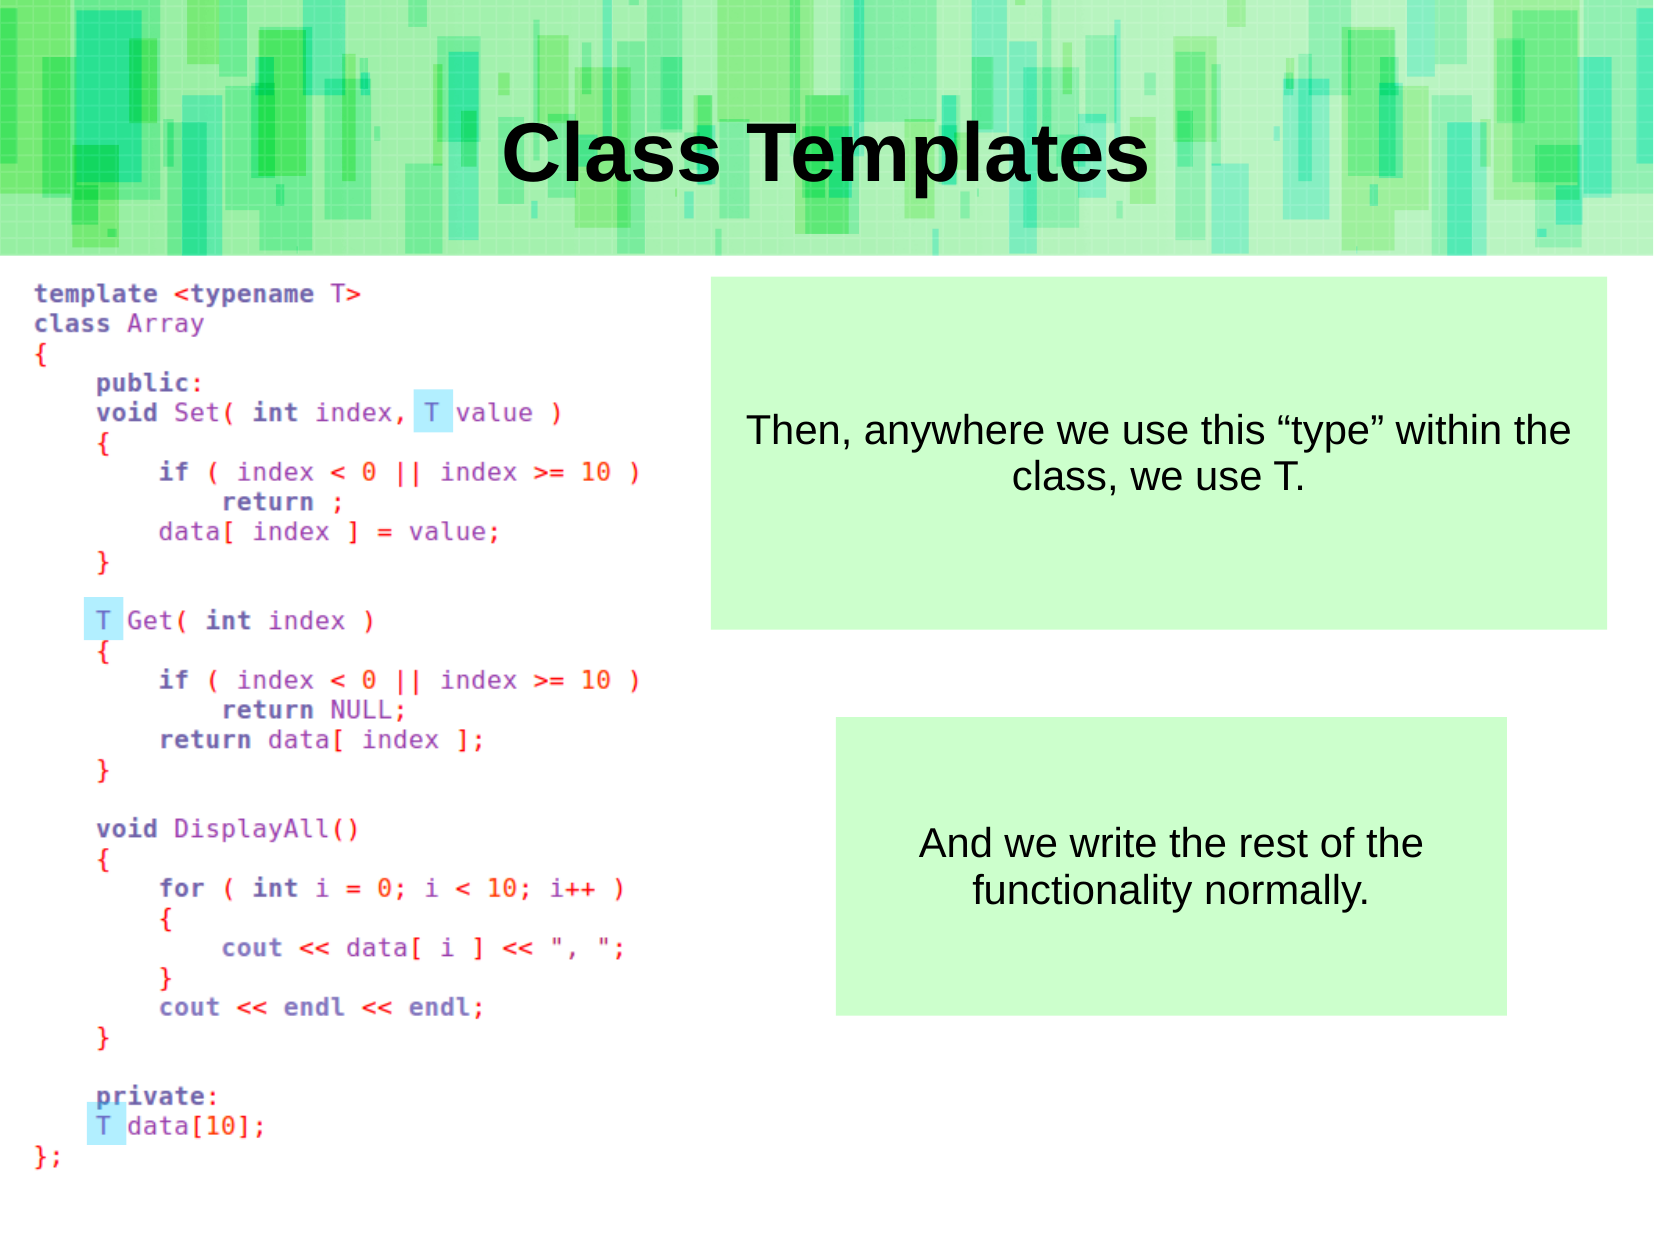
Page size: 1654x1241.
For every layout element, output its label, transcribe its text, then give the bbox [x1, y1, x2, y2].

text_box And we write the rest of the functionality normally. [835, 717, 1507, 1016]
text_box [86, 1101, 127, 1145]
text_box [83, 597, 124, 641]
text_box Then, anywhere we use this “type” within the class, we use T. [710, 276, 1608, 630]
text_box [413, 389, 454, 433]
title Class Templates [82, 49, 1571, 257]
picture [0, 0, 1654, 1241]
